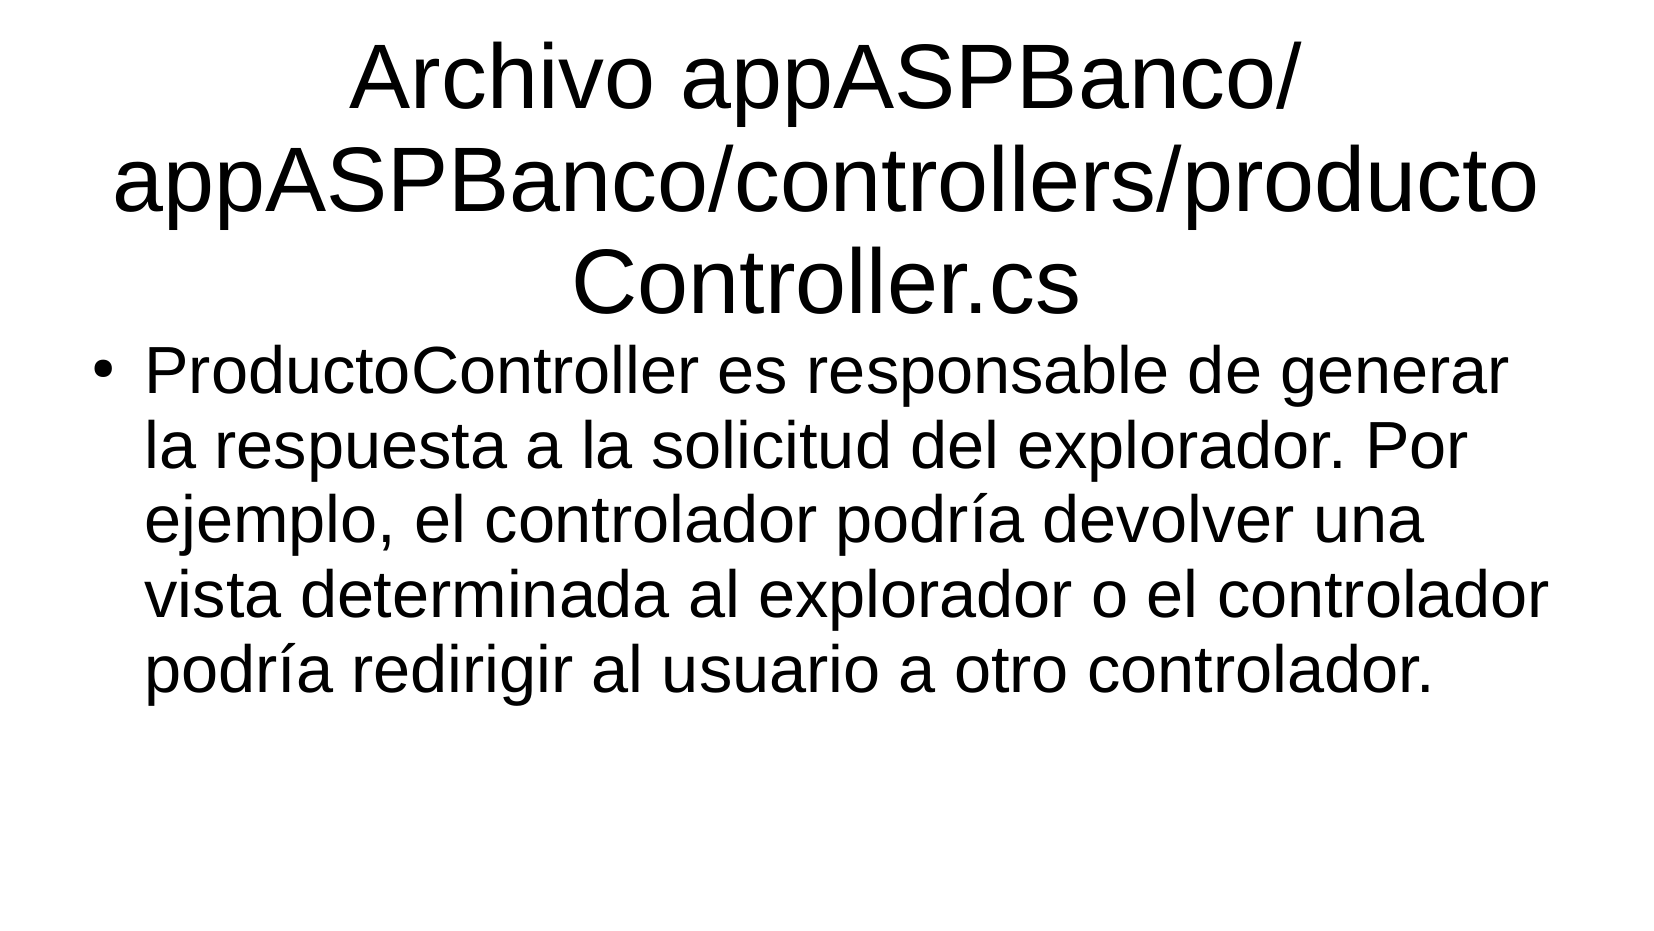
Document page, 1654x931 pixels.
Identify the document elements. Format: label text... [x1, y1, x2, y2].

list ProductoController es responsable de generar la respuesta a la solicitud del explorador. Por ejemplo, el controlador podría devolver una vista determinada al explorador o el controlador podría redirigir al usuario a otro controlador. [73, 333, 1562, 873]
title Archivo appASPBanco/ appASPBanco/controllers/productoController.cs [82, 25, 1571, 334]
